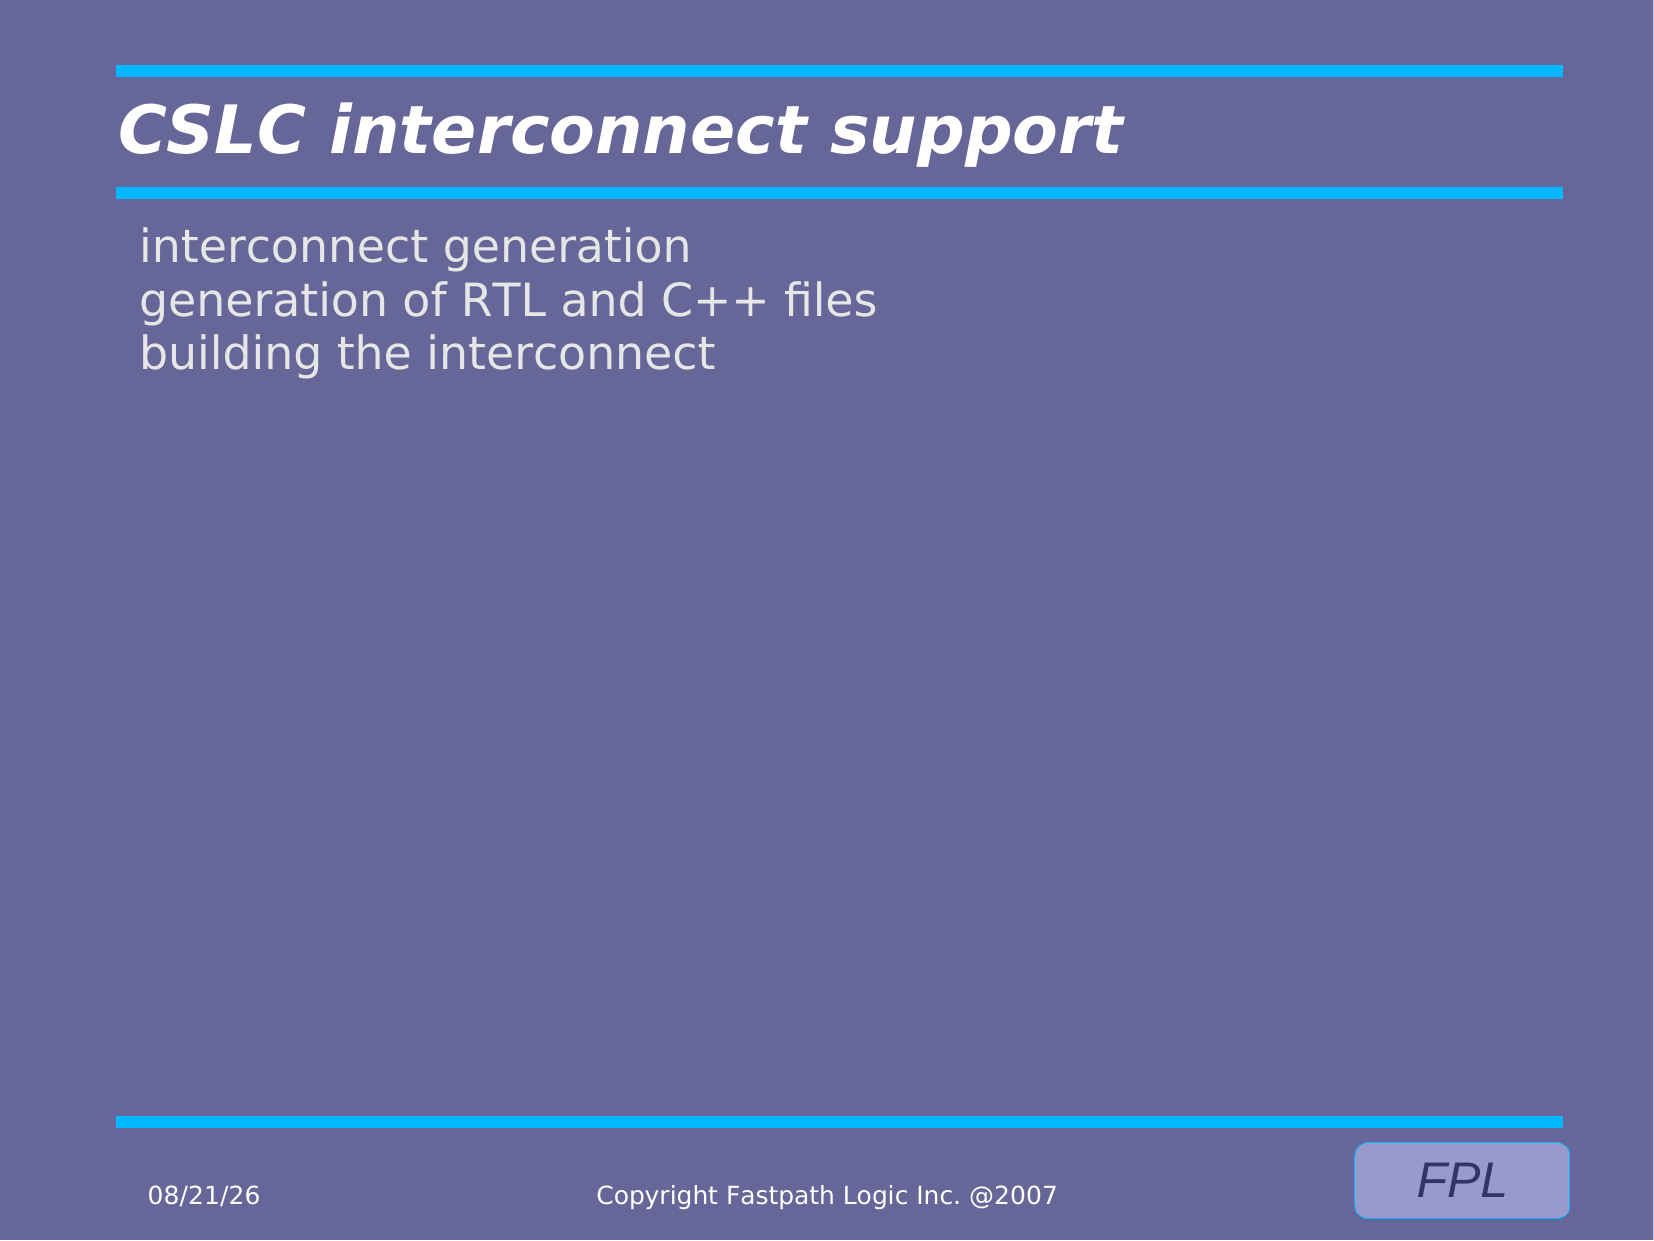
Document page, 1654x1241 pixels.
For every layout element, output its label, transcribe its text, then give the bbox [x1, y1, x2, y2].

list interconnect generation generation of RTL and C++ files building the interconnect [121, 220, 1561, 1133]
title CSLC interconnect support [118, 41, 1531, 219]
